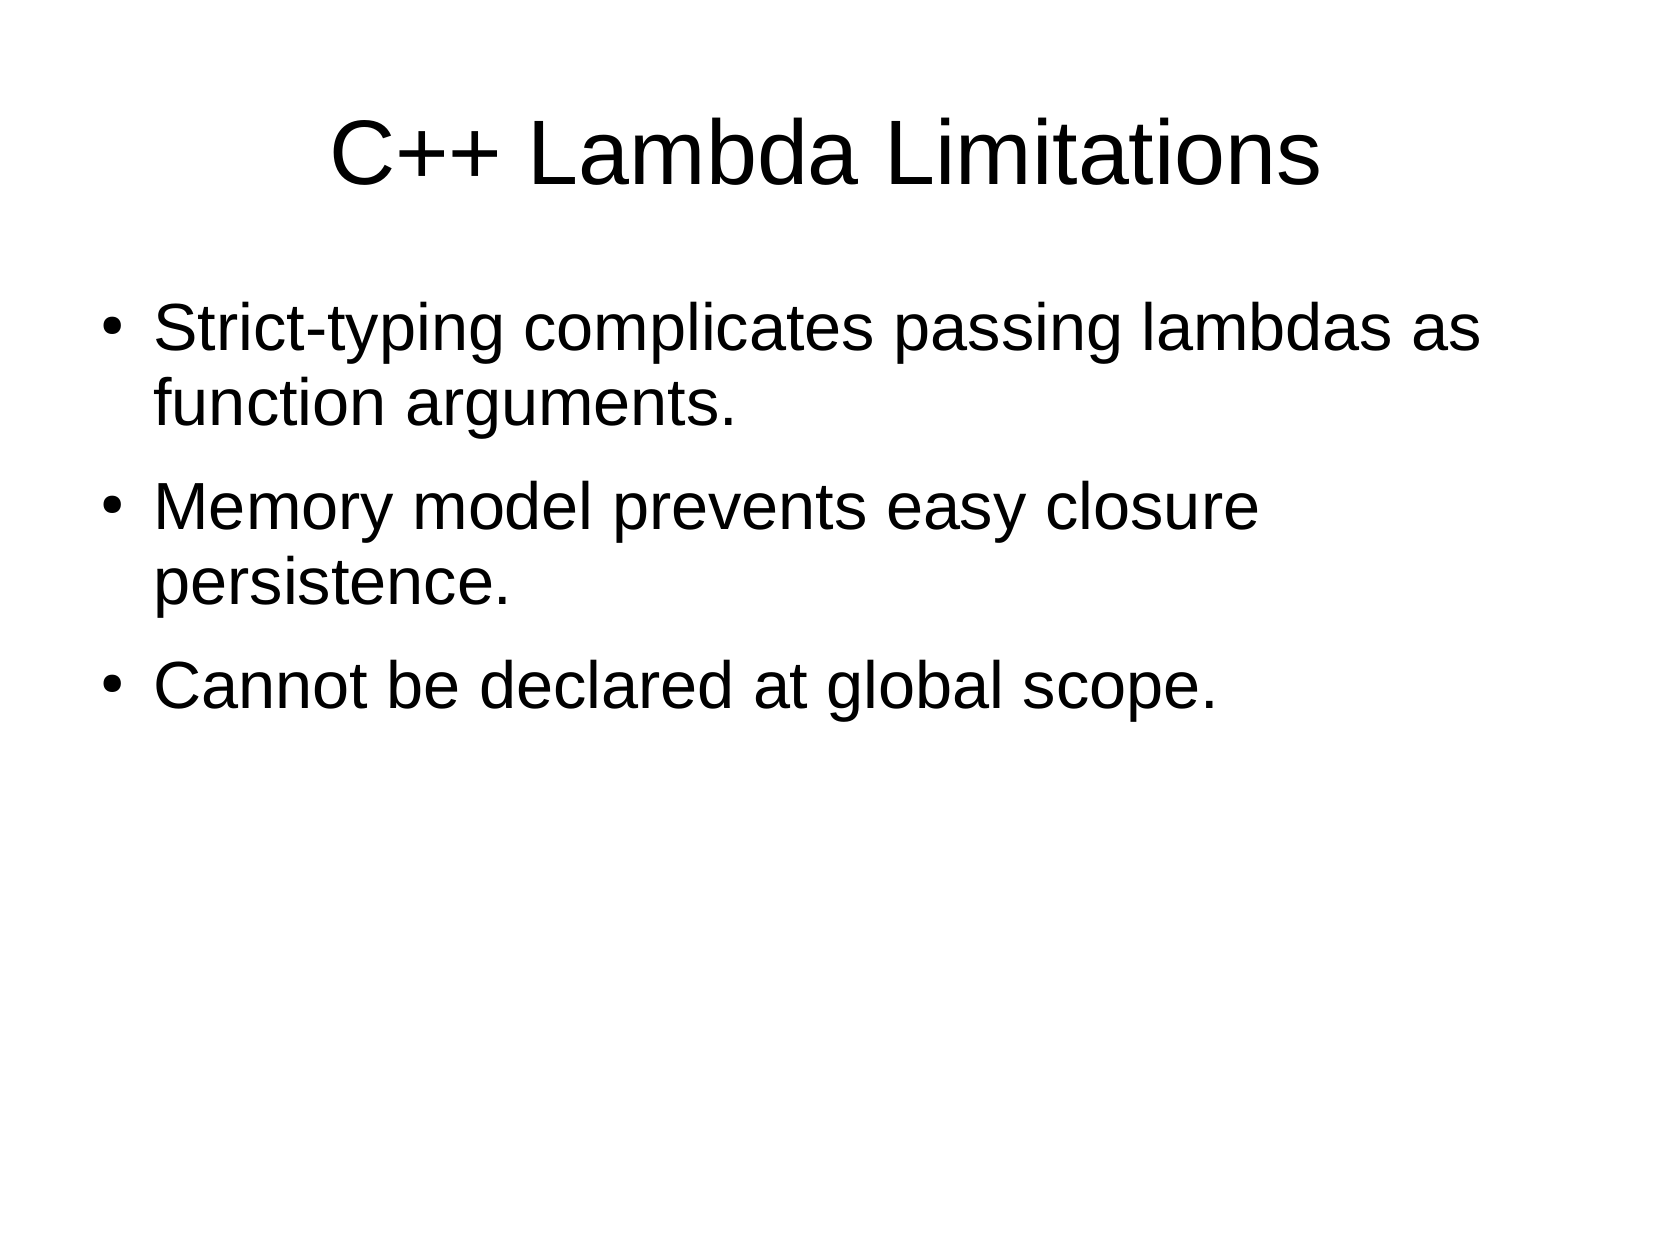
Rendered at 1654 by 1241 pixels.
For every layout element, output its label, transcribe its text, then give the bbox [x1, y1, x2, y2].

title C++ Lambda Limitations [82, 49, 1571, 257]
list Strict-typing complicates passing lambdas as function arguments. Memory model prevents easy closure persistence. Cannot be declared at global scope. [82, 290, 1571, 1010]
